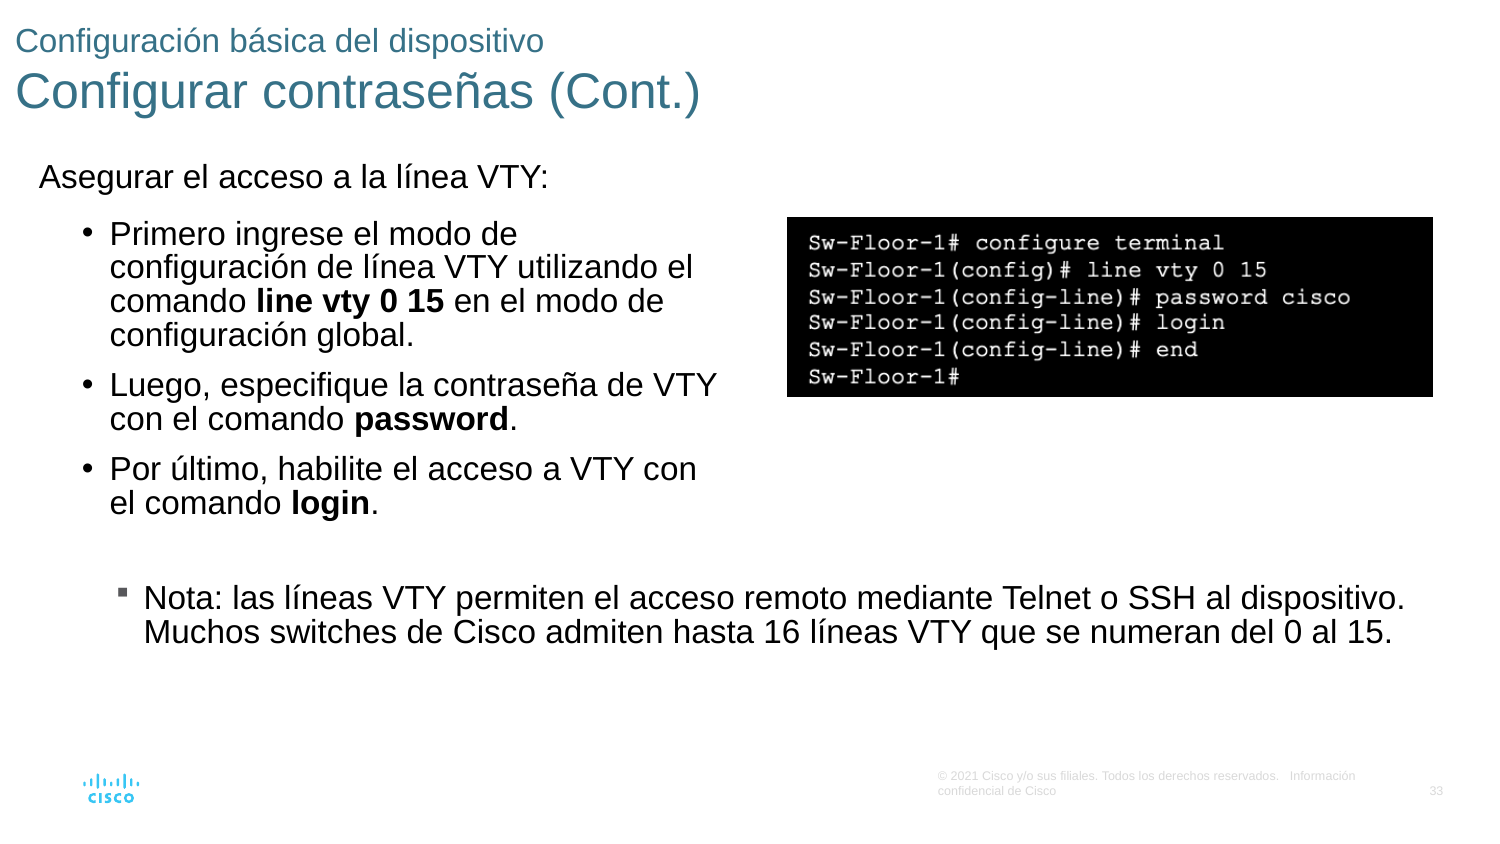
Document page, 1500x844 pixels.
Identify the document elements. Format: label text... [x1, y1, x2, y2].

picture [787, 217, 1433, 397]
title Configuración básica del dispositivo Configurar contraseñas (Cont.) [0, 6, 1500, 131]
list Asegurar el acceso a la línea VTY: Primero ingrese el modo de configuración de línea VTY utilizando el comando line vty 0 15 en el modo de configuración global. Luego, especifique la contraseña de VTY con el comando password. Por último, habilite el acceso a VTY con el comando login. [23, 154, 750, 460]
text_box Nota: las líneas VTY permiten el acceso remoto mediante Telnet o SSH al dispositivo. Muchos switches de Cisco admiten hasta 16 líneas VTY que se numeran del 0 al 15. [100, 575, 1453, 718]
